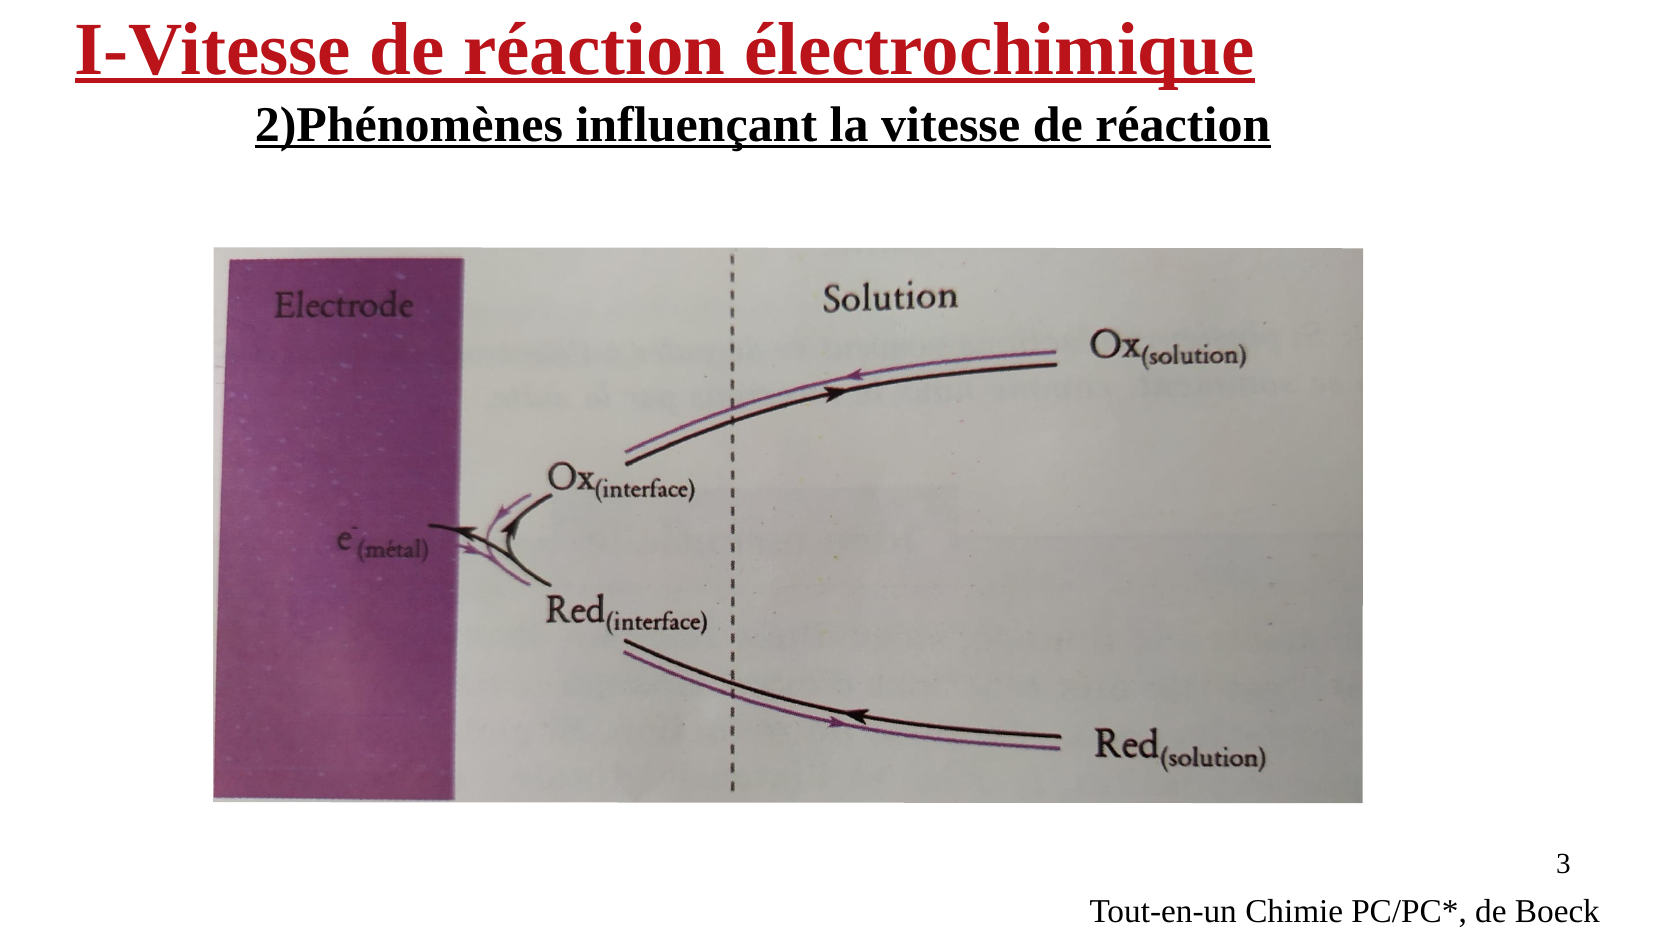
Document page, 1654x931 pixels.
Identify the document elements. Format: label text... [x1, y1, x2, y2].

picture [212, 247, 1364, 804]
text_box Tout-en-un Chimie PC/PC*, de Boeck [1074, 885, 1630, 931]
text_box 2)Phénomènes influençant la vitesse de réaction [240, 90, 1430, 216]
text_box I-Vitesse de réaction électrochimique [60, 0, 1571, 181]
